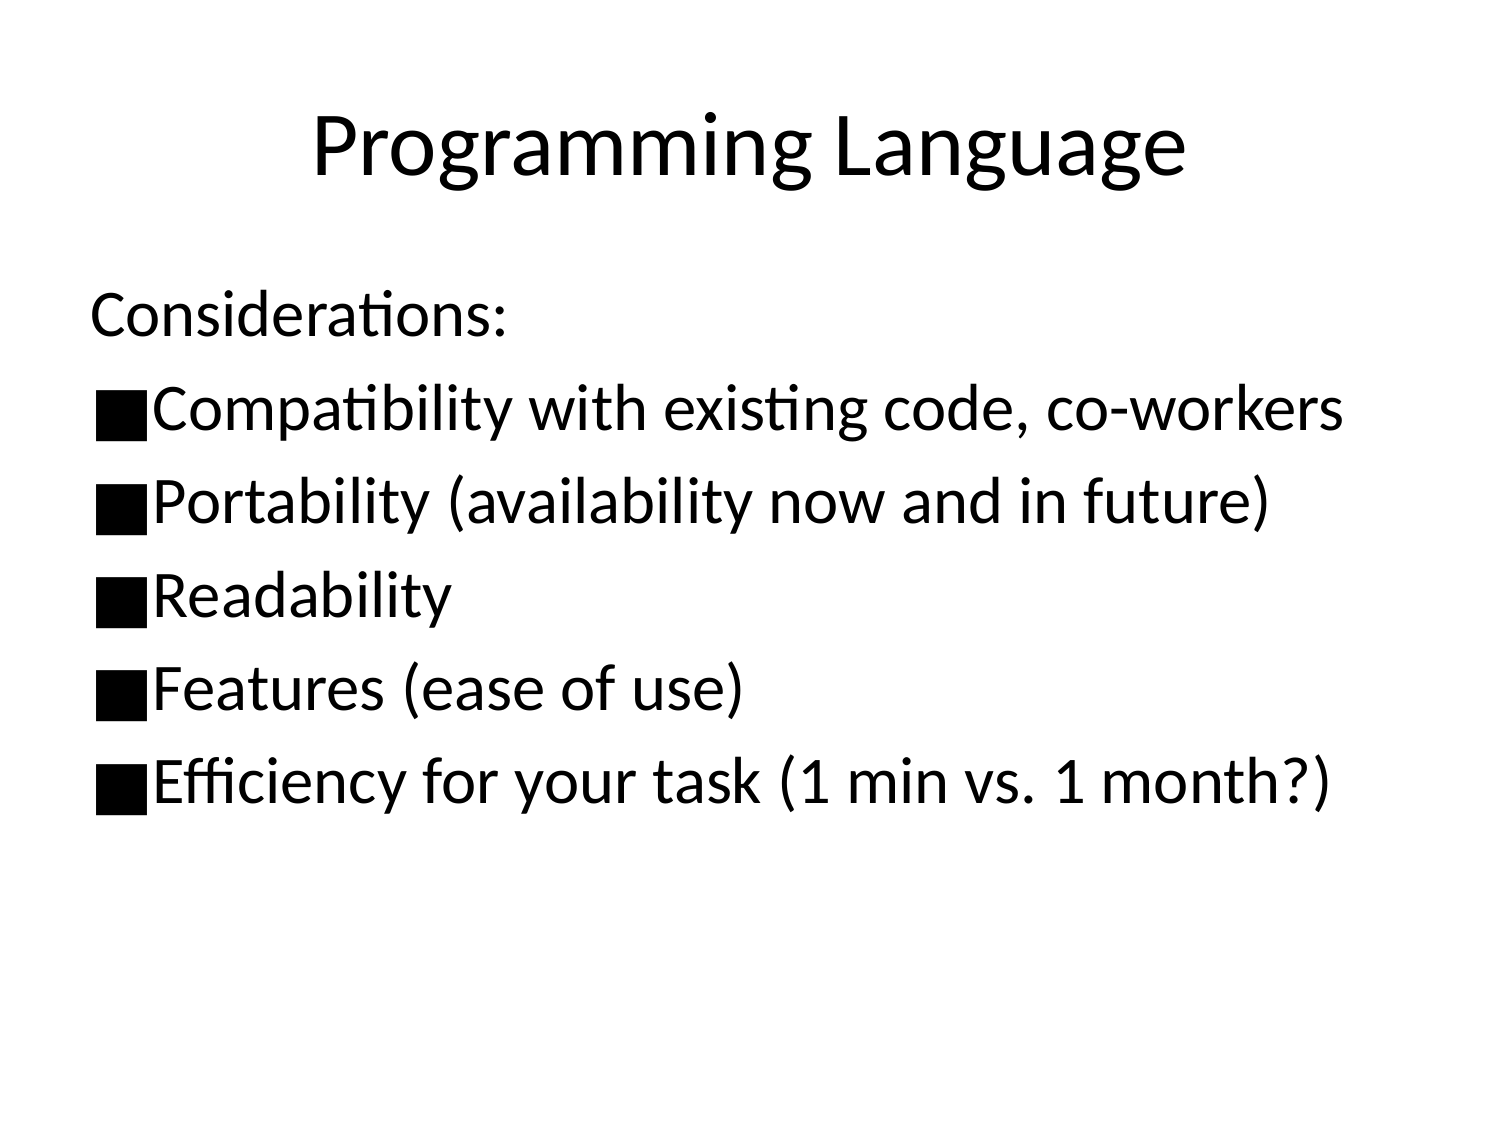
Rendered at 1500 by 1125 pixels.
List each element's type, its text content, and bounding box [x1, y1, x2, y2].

list Considerations: Compatibility with existing code, co-workers Portability (availability now and in future) Readability Features (ease of use) Efficiency for your task (1 min vs. 1 month?) [75, 262, 1425, 1005]
title Programming Language [75, 45, 1425, 233]
